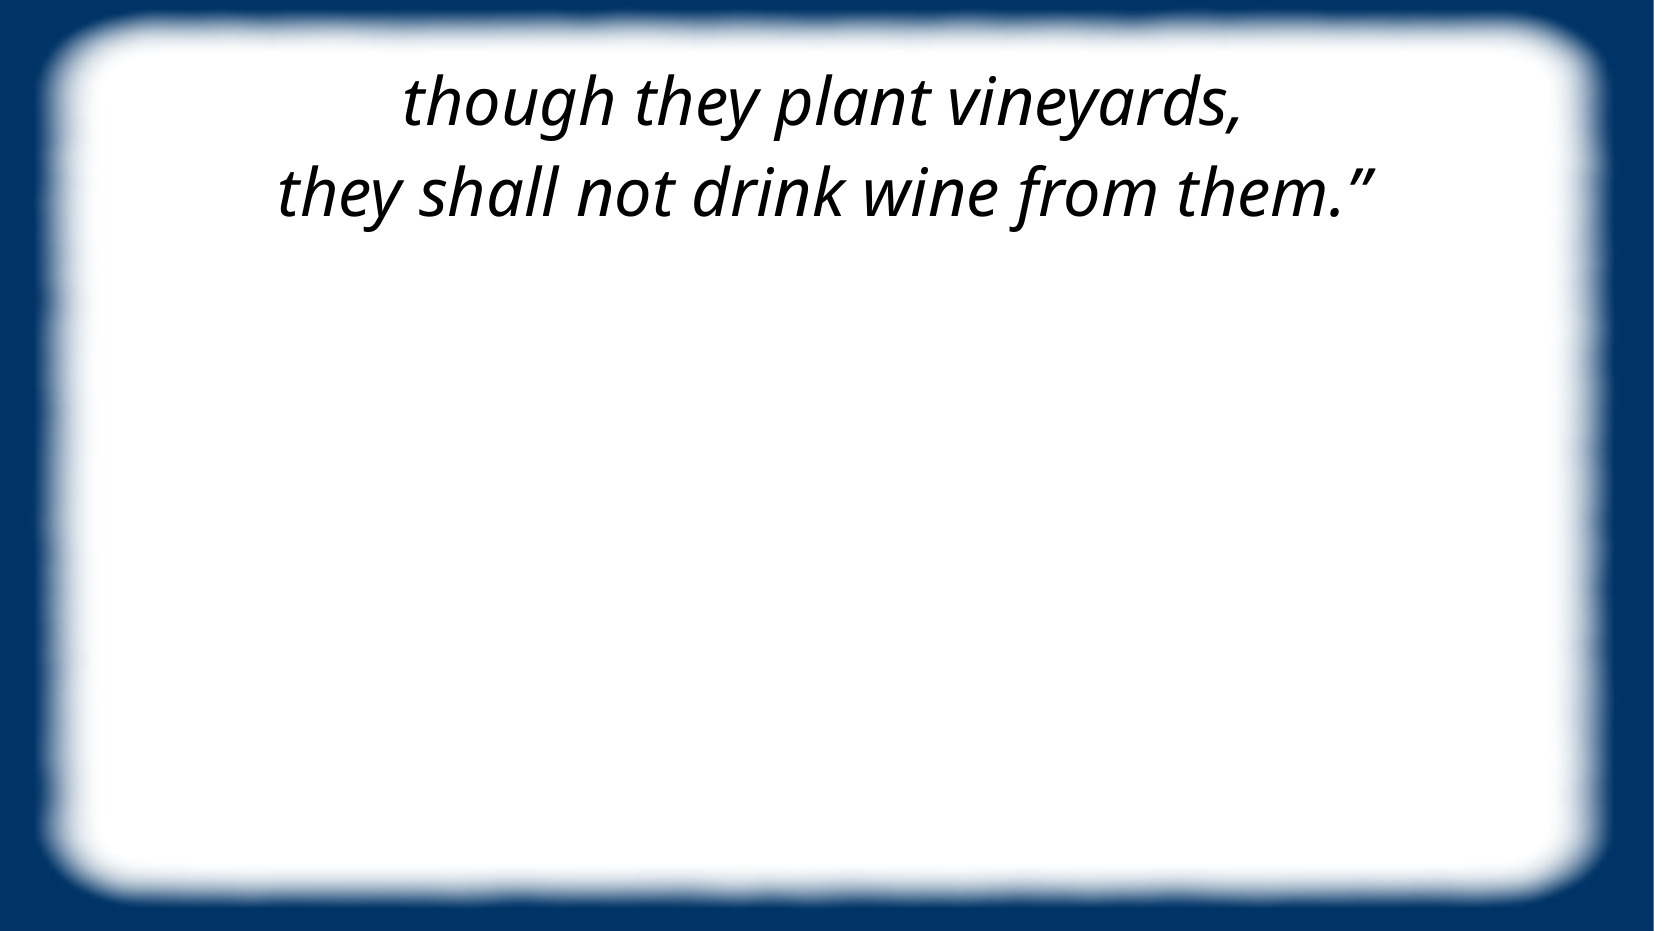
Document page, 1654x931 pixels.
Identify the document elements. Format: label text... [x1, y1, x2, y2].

picture [0, 0, 1654, 931]
text_box though they plant vineyards, they shall not drink wine from them.” [120, 46, 1531, 271]
